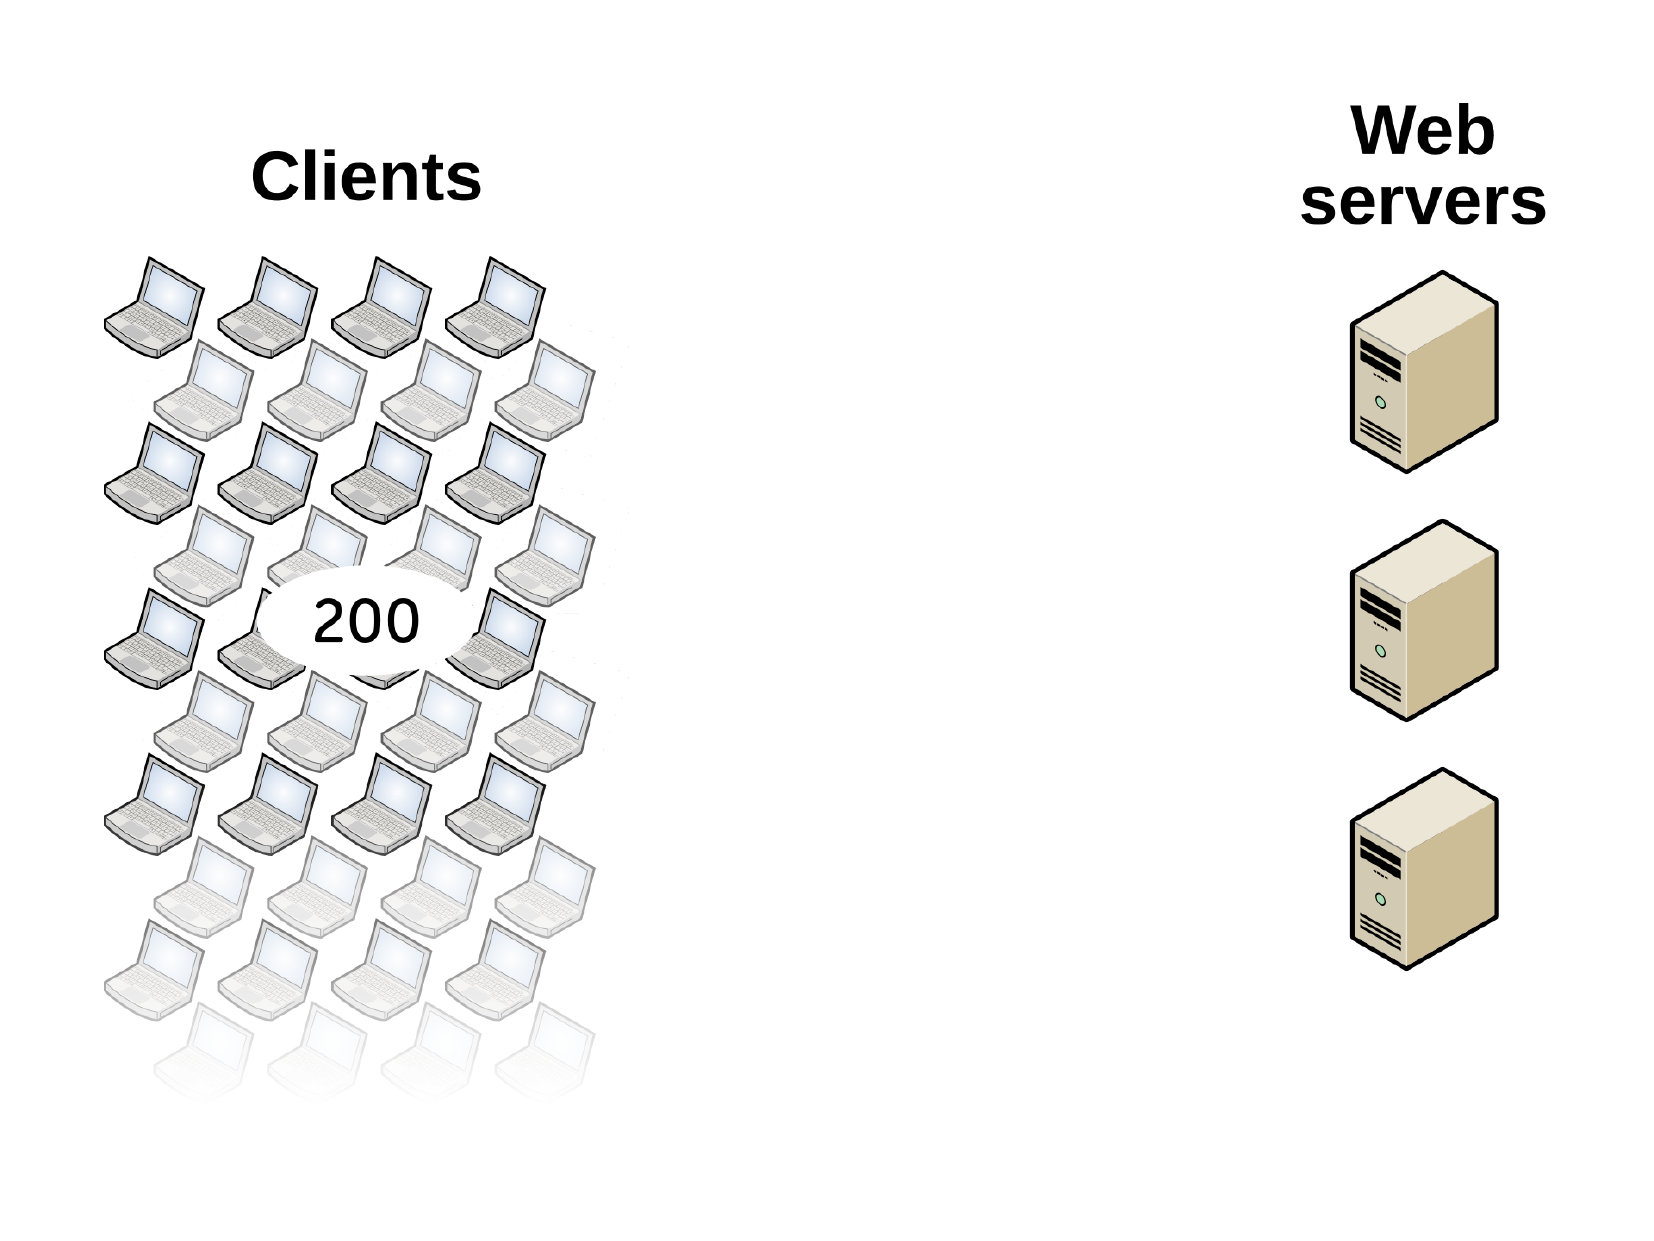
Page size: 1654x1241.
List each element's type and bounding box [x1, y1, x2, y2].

text_box [555, 342, 1347, 910]
picture [0, 0, 1654, 1241]
